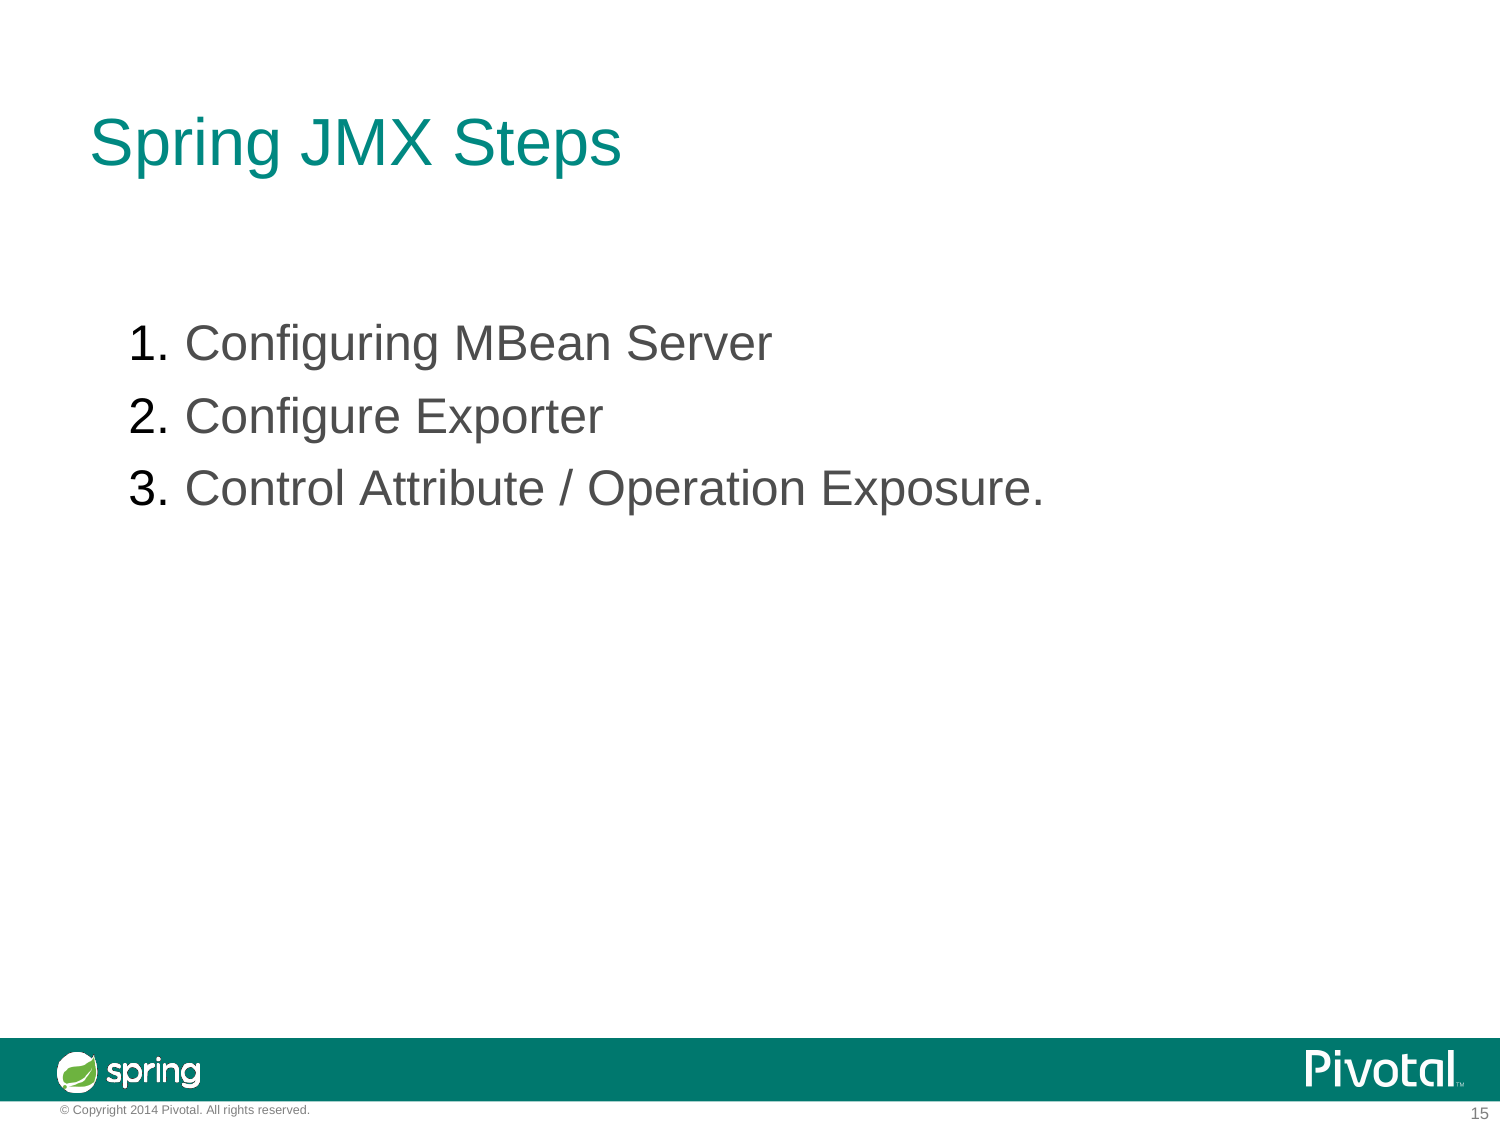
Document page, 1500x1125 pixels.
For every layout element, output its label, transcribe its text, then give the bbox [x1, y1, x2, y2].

picture [32, 1041, 210, 1103]
title Spring JMX Steps [75, 45, 1426, 233]
list Configuring MBean Server Configure Exporter Control Attribute / Operation Exposure. [113, 303, 1500, 1034]
picture [1306, 1050, 1464, 1087]
